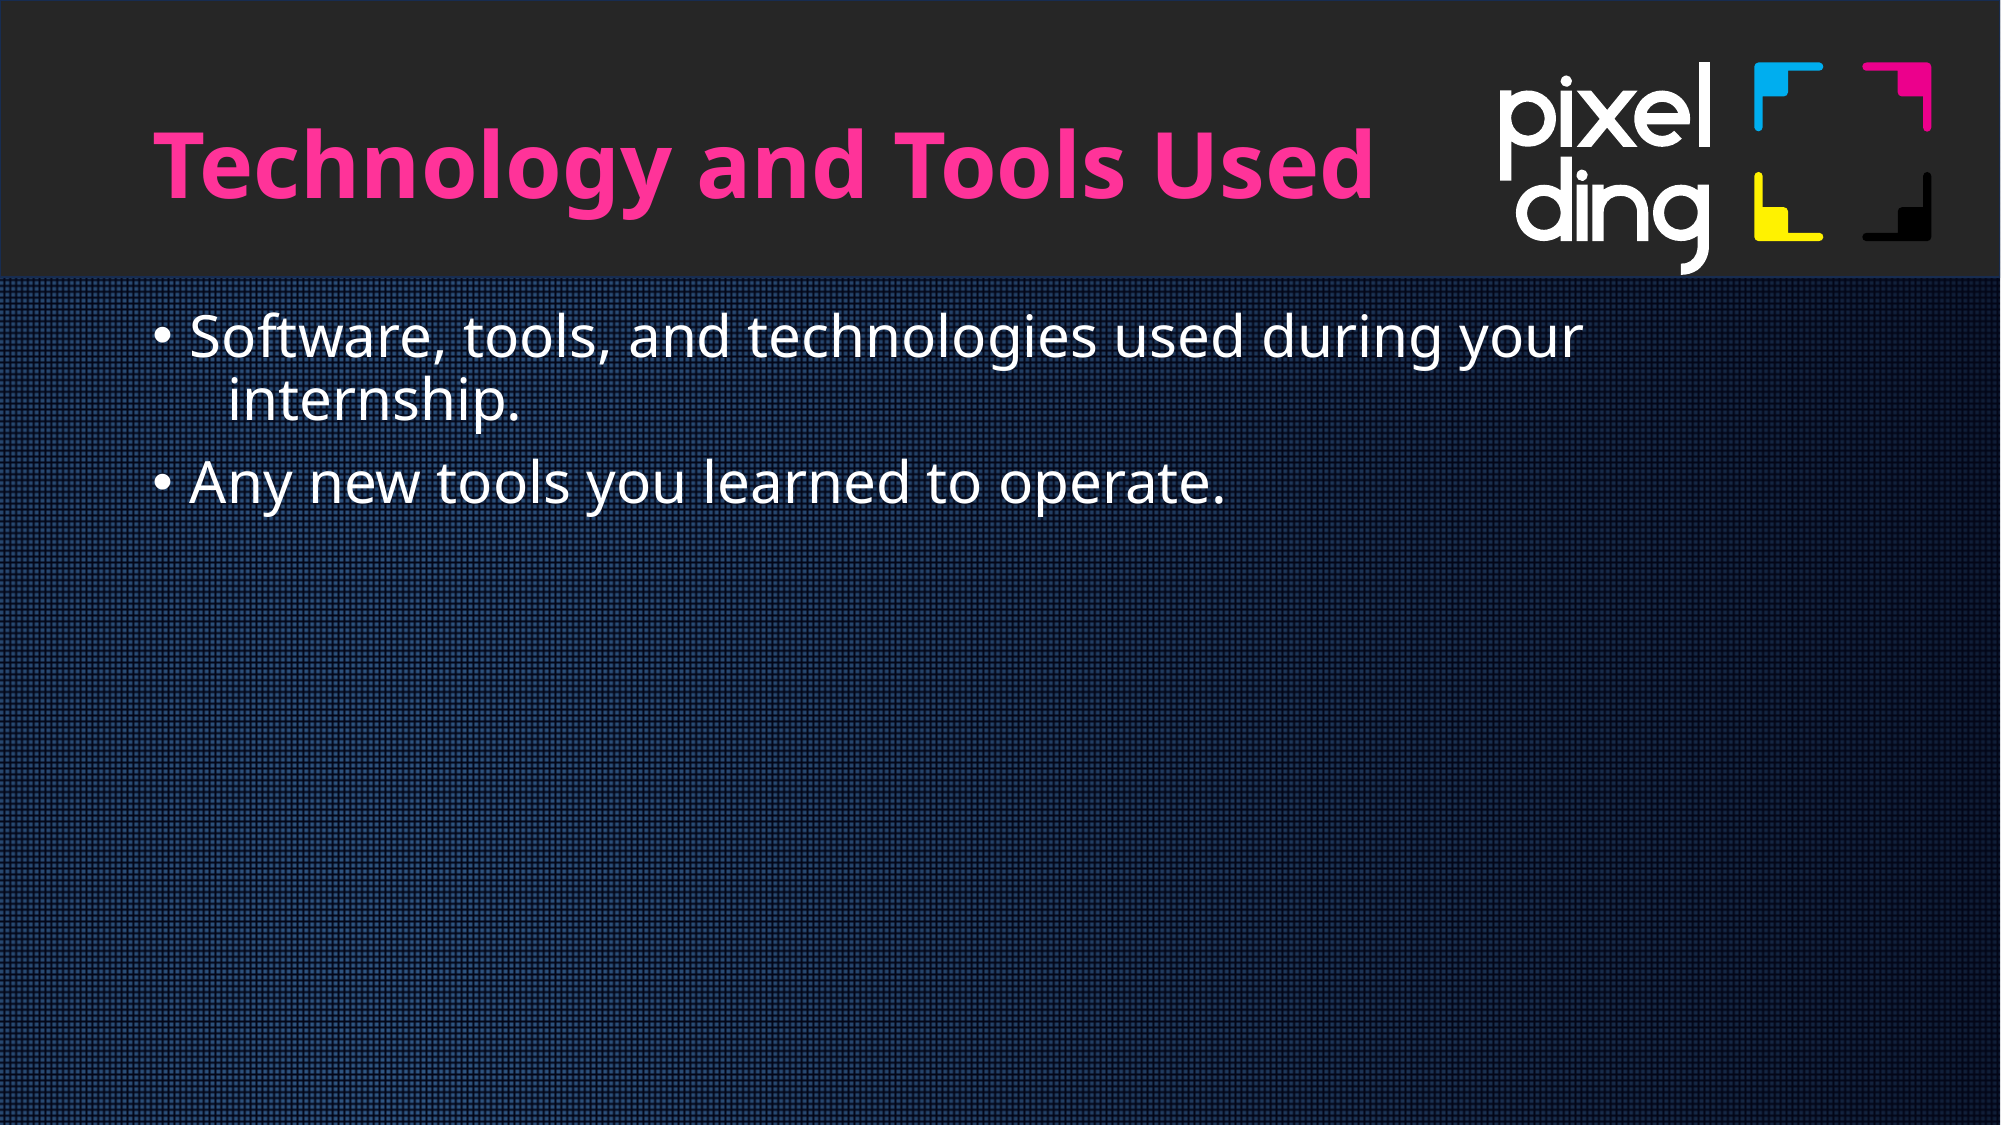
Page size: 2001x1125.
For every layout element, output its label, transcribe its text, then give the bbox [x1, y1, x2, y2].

title Technology and Tools Used [137, 59, 1863, 278]
list Software, tools, and technologies used during your internship. Any new tools you learned to operate. [137, 299, 1863, 1014]
